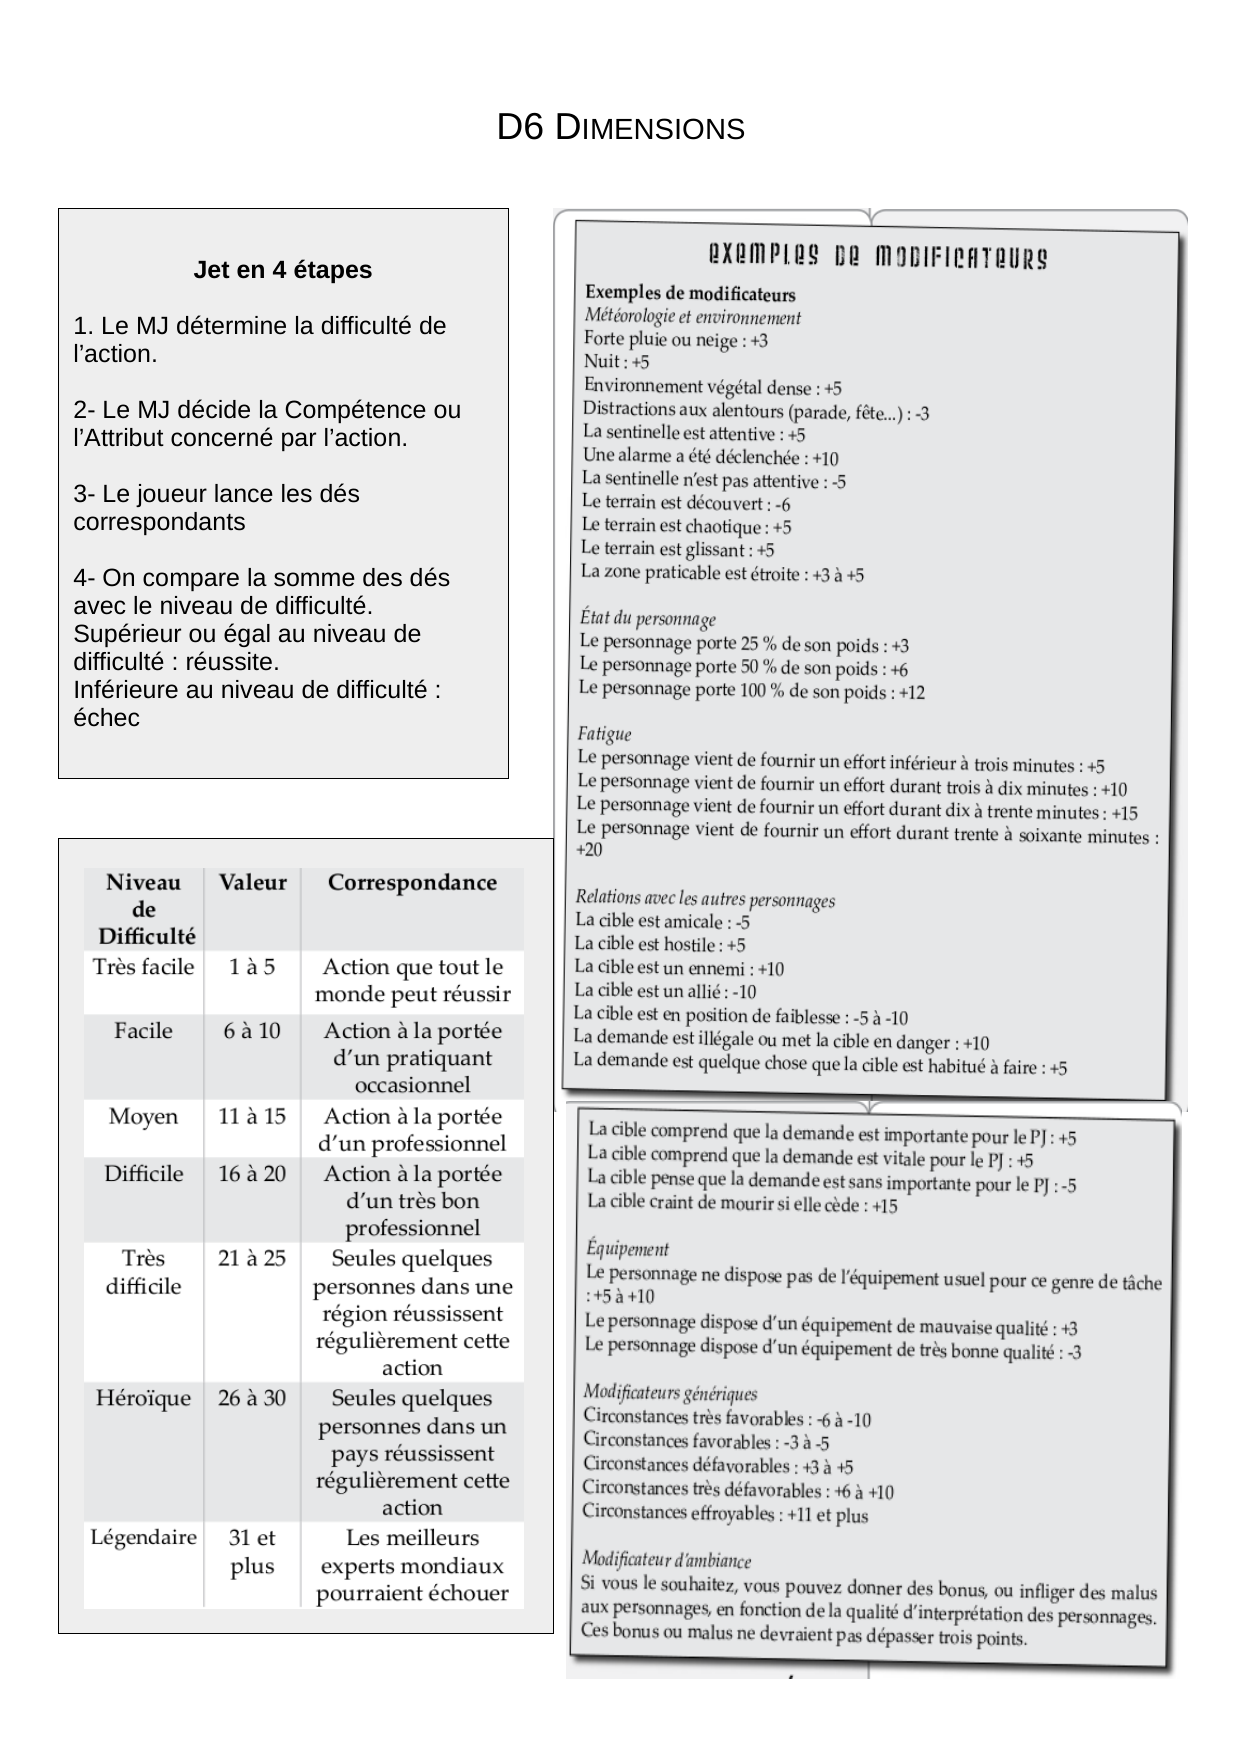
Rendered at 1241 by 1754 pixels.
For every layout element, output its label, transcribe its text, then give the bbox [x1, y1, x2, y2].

picture [84, 868, 524, 1609]
picture [553, 208, 1188, 1679]
text_box Jet en 4 étapes 1. Le MJ détermine la difficulté de l’action. 2- Le MJ décide la Compétence ou l’Attribut concerné par l’action. 3- Le joueur lance les dés correspondants 4- On compare la somme des dés avec le niveau de difficulté. Supérieur ou égal au niveau de difficulté : réussite. Inférieure au niveau de difficulté : échec [58, 208, 509, 779]
text_box [58, 838, 554, 1634]
text_box D6 DIMENSIONS [298, 73, 944, 179]
